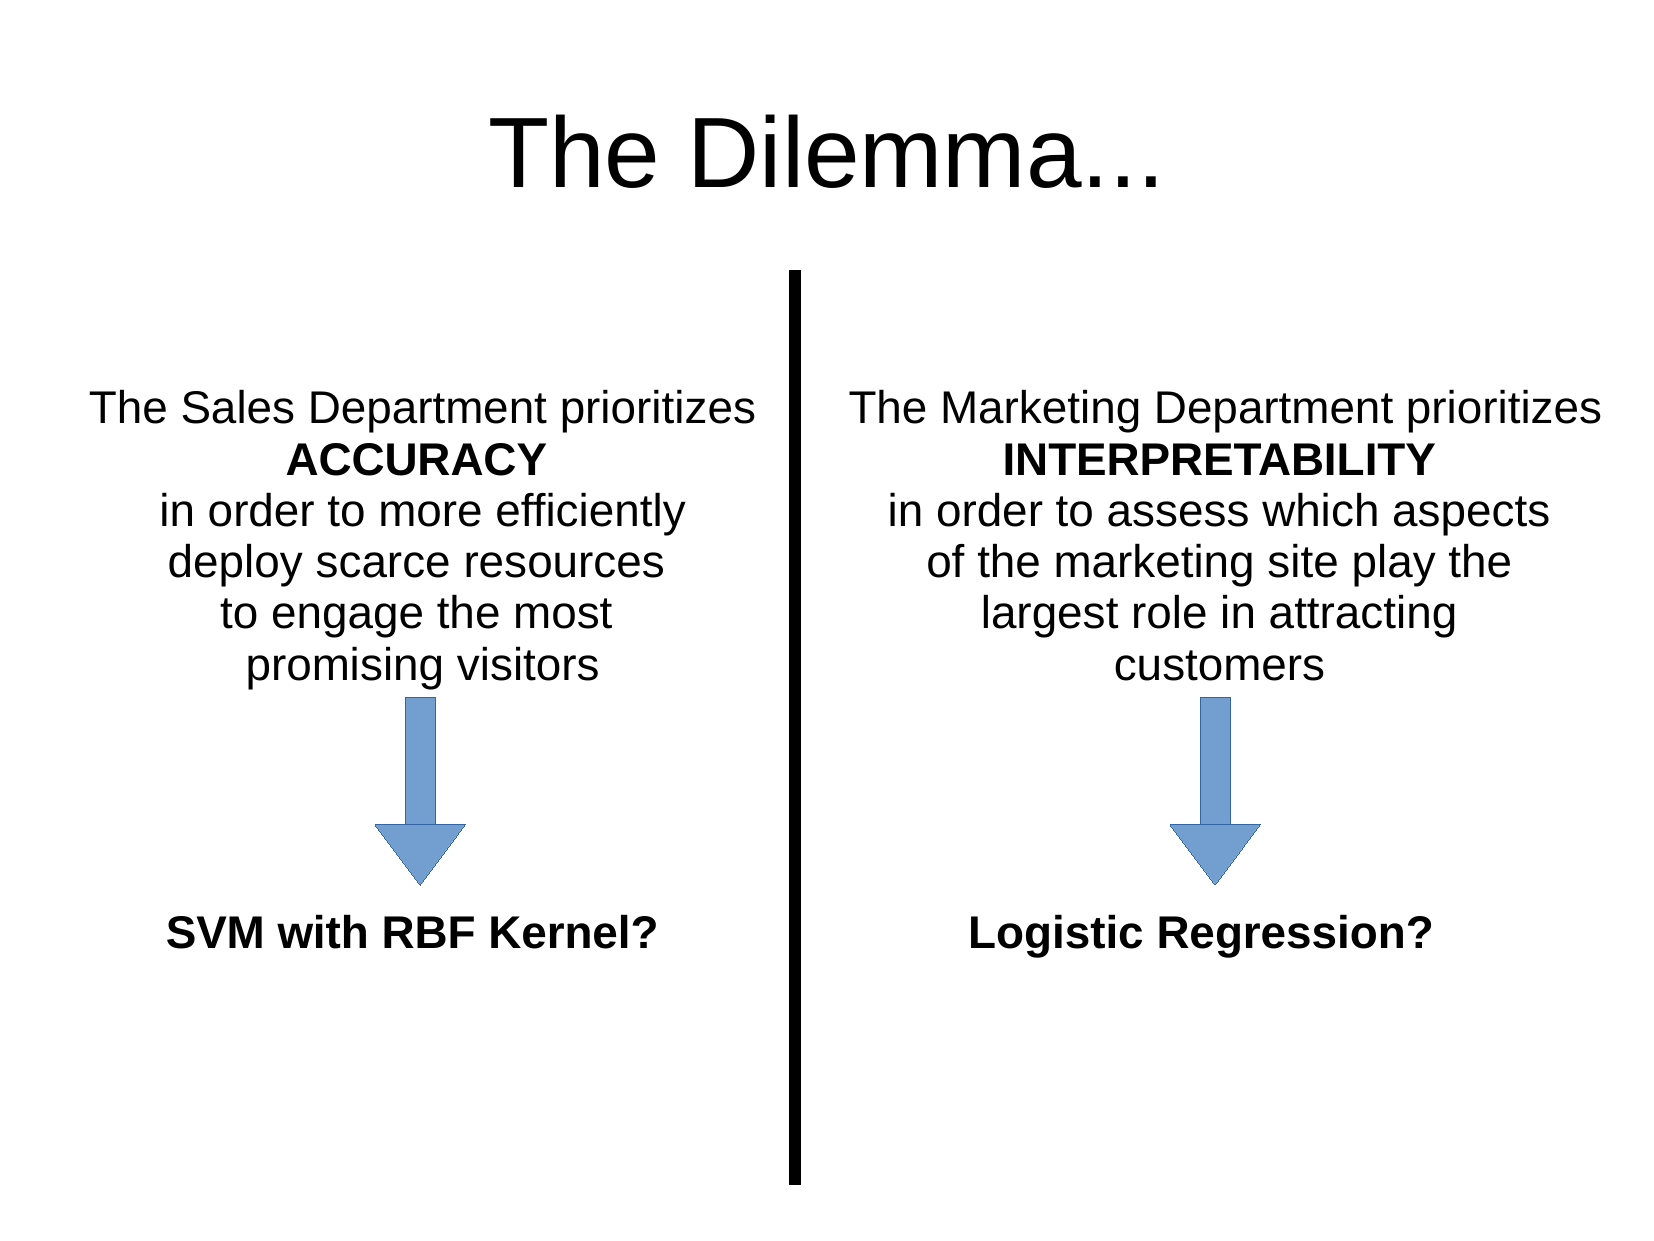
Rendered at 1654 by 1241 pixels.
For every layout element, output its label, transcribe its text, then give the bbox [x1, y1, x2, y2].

text_box Logistic Regression? [930, 900, 1486, 967]
text_box [1170, 697, 1261, 885]
text_box The Sales Department prioritizes ACCURACY in order to more efficiently deploy scarce resources to engage the most promising visitors [74, 375, 772, 698]
title The Dilemma... [82, 49, 1571, 257]
text_box The Marketing Department prioritizes INTERPRETABILITY in order to assess which aspects of the marketing site play the largest role in attracting customers [833, 375, 1618, 698]
text_box SVM with RBF Kernel? [75, 900, 751, 976]
text_box [375, 697, 466, 886]
